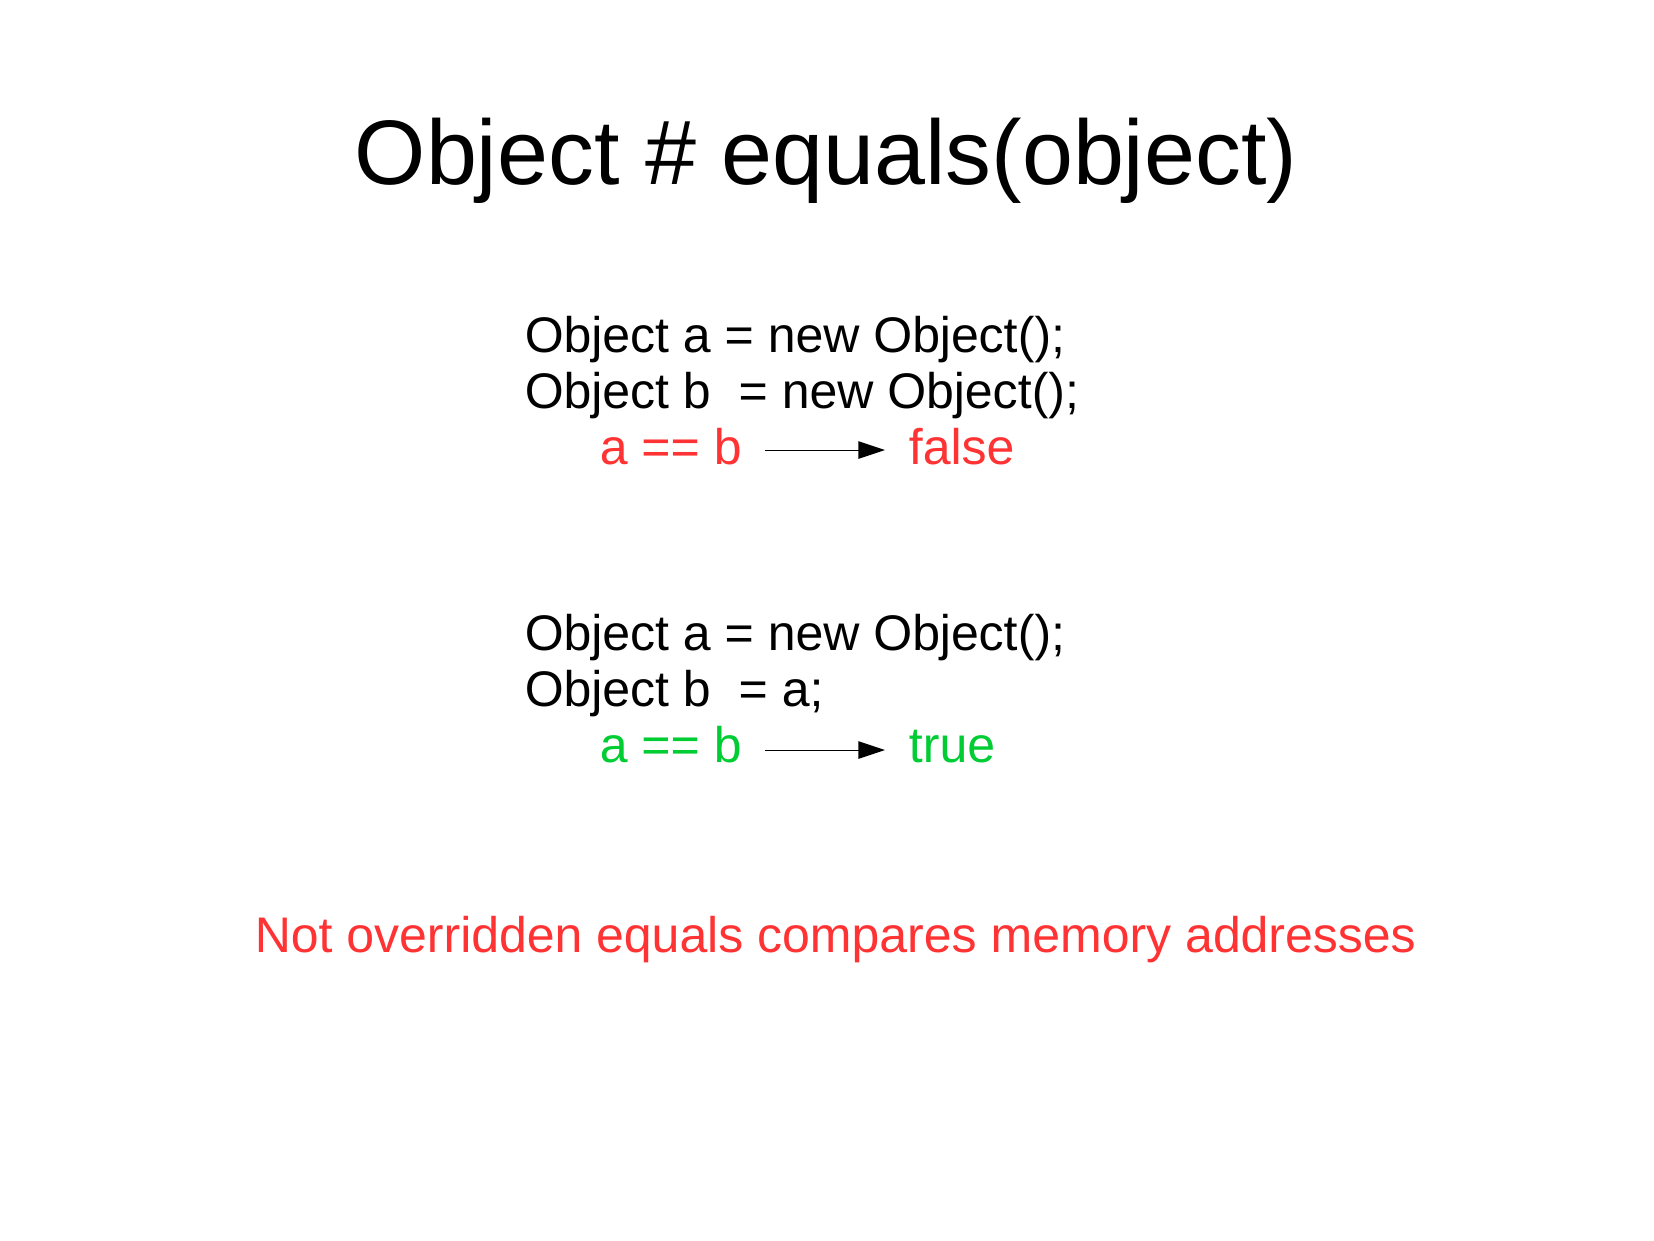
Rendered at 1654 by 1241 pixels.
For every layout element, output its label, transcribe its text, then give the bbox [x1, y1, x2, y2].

title Object # equals(object) [82, 49, 1571, 257]
text_box Object a = new Object(); Object b = new Object(); a == b false [510, 300, 1096, 483]
text_box Not overridden equals compares memory addresses [240, 900, 1486, 1027]
text_box Object a = new Object(); Object b = a; a == b true [510, 597, 1096, 781]
